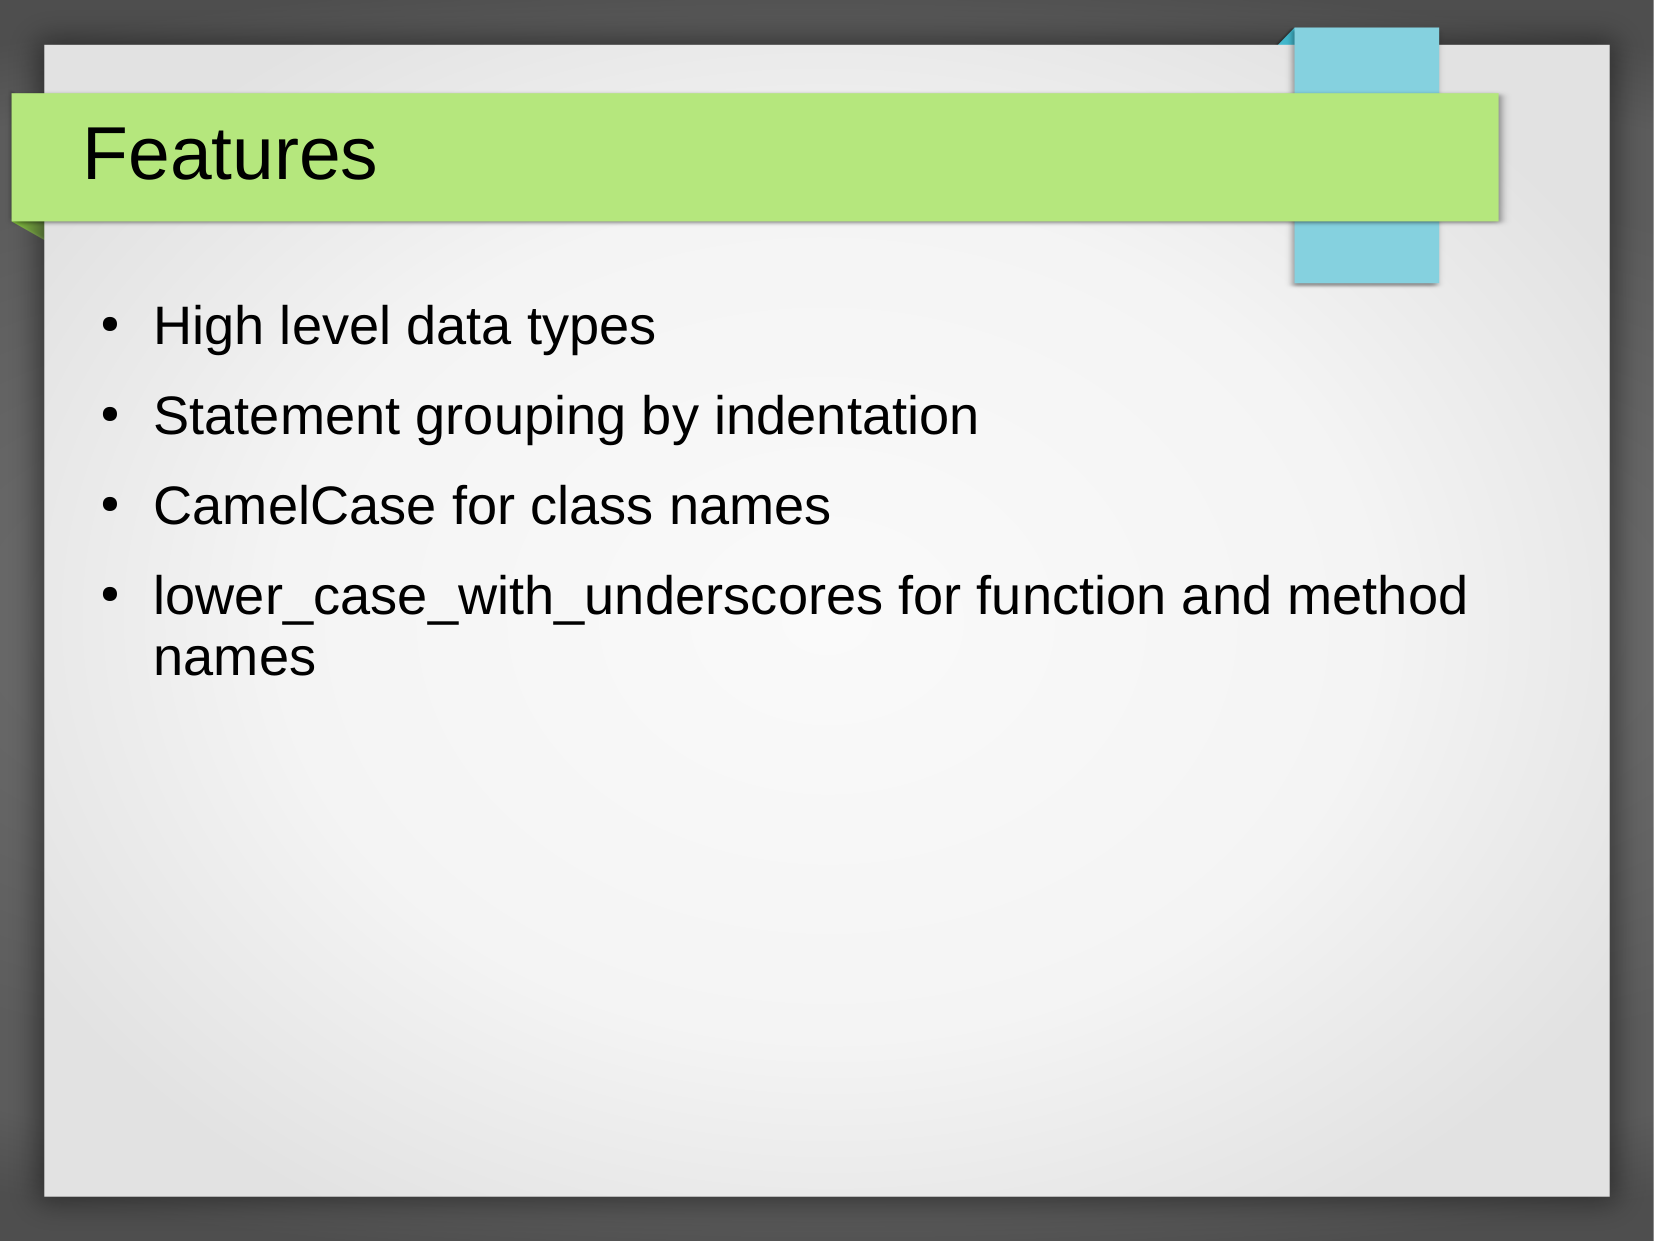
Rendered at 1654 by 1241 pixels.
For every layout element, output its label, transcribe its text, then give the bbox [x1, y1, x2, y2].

list High level data types Statement grouping by indentation CamelCase for class names lower_case_with_underscores for function and method names [82, 295, 1571, 1015]
title Features [82, 94, 1264, 213]
picture [0, 0, 1654, 1241]
